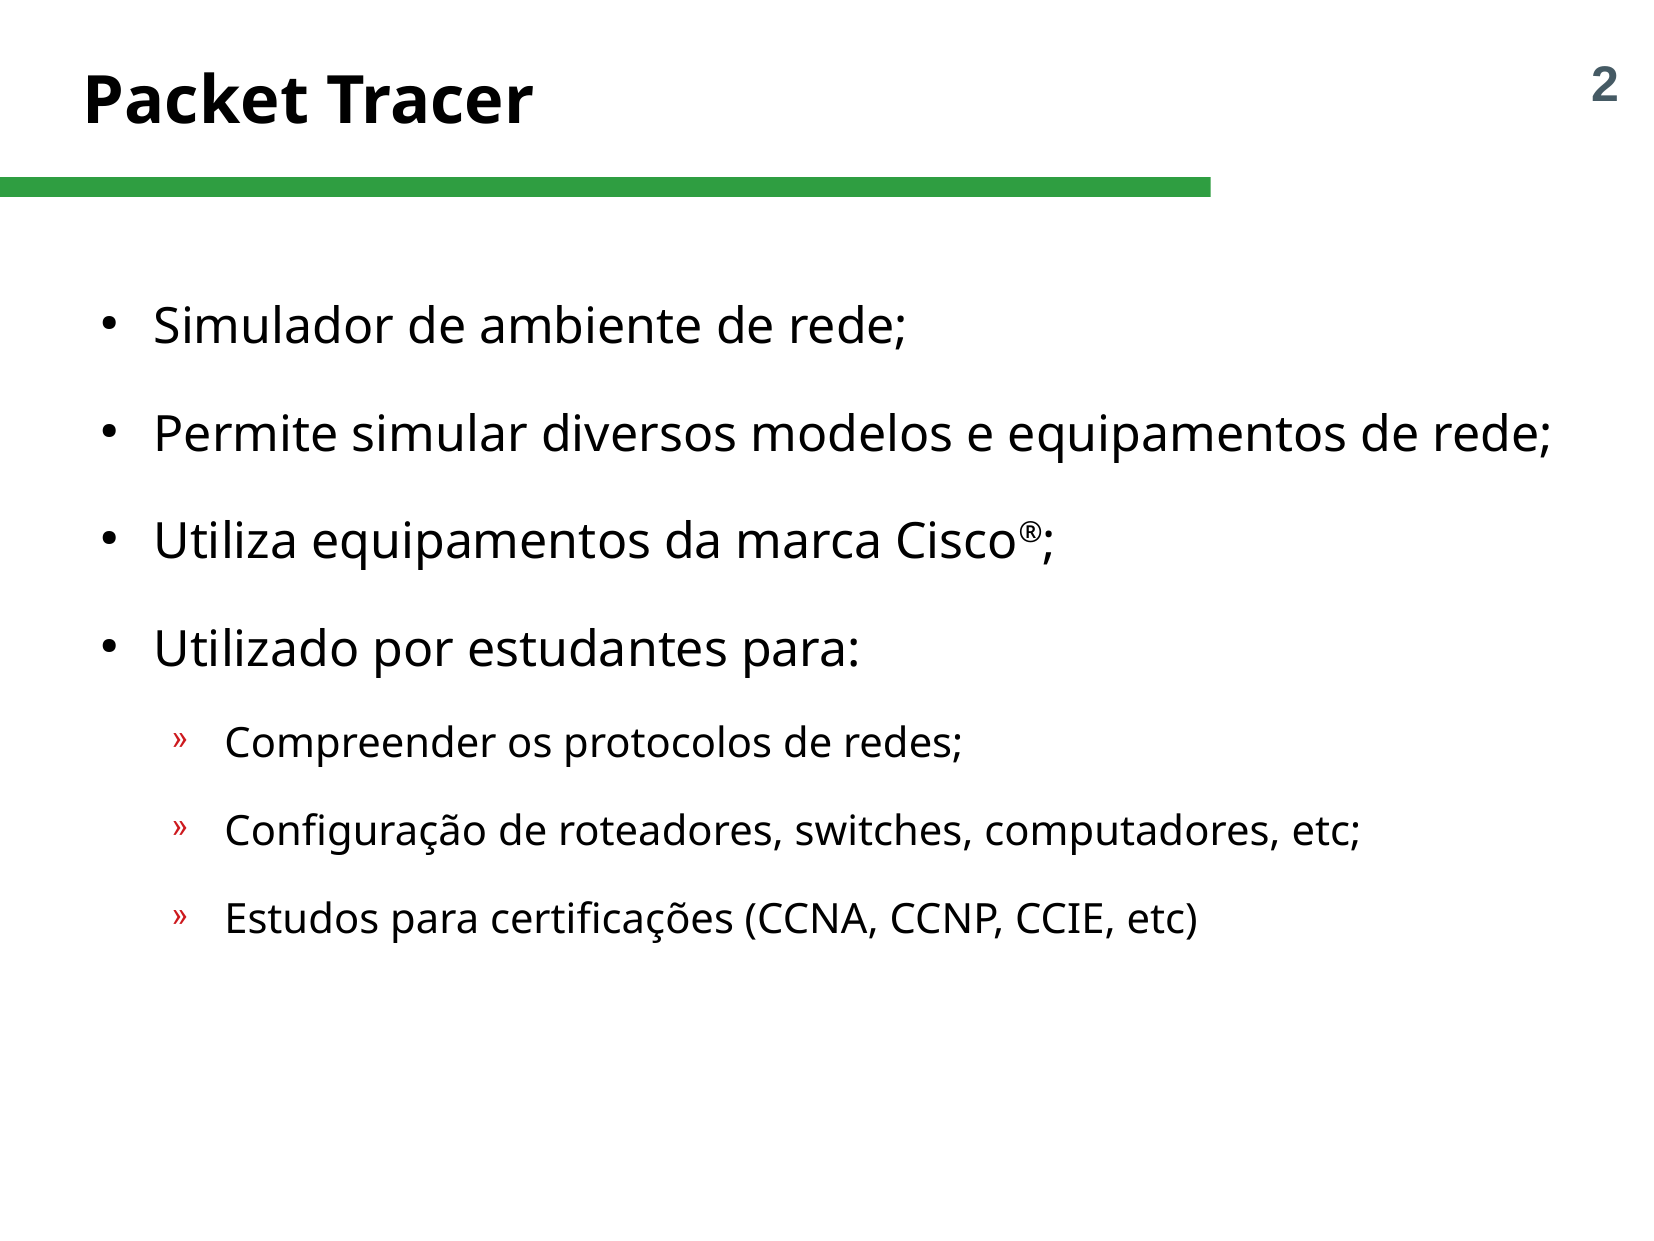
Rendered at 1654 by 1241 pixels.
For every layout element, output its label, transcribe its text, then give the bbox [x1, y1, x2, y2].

title Packet Tracer [82, 0, 1152, 202]
list Simulador de ambiente de rede; Permite simular diversos modelos e equipamentos de rede; Utiliza equipamentos da marca Cisco®; Utilizado por estudantes para: Compreender os protocolos de redes; Configuração de roteadores, switches, computadores, etc; Estudos para certificações (CCNA, CCNP, CCIE, etc) [82, 290, 1571, 1211]
